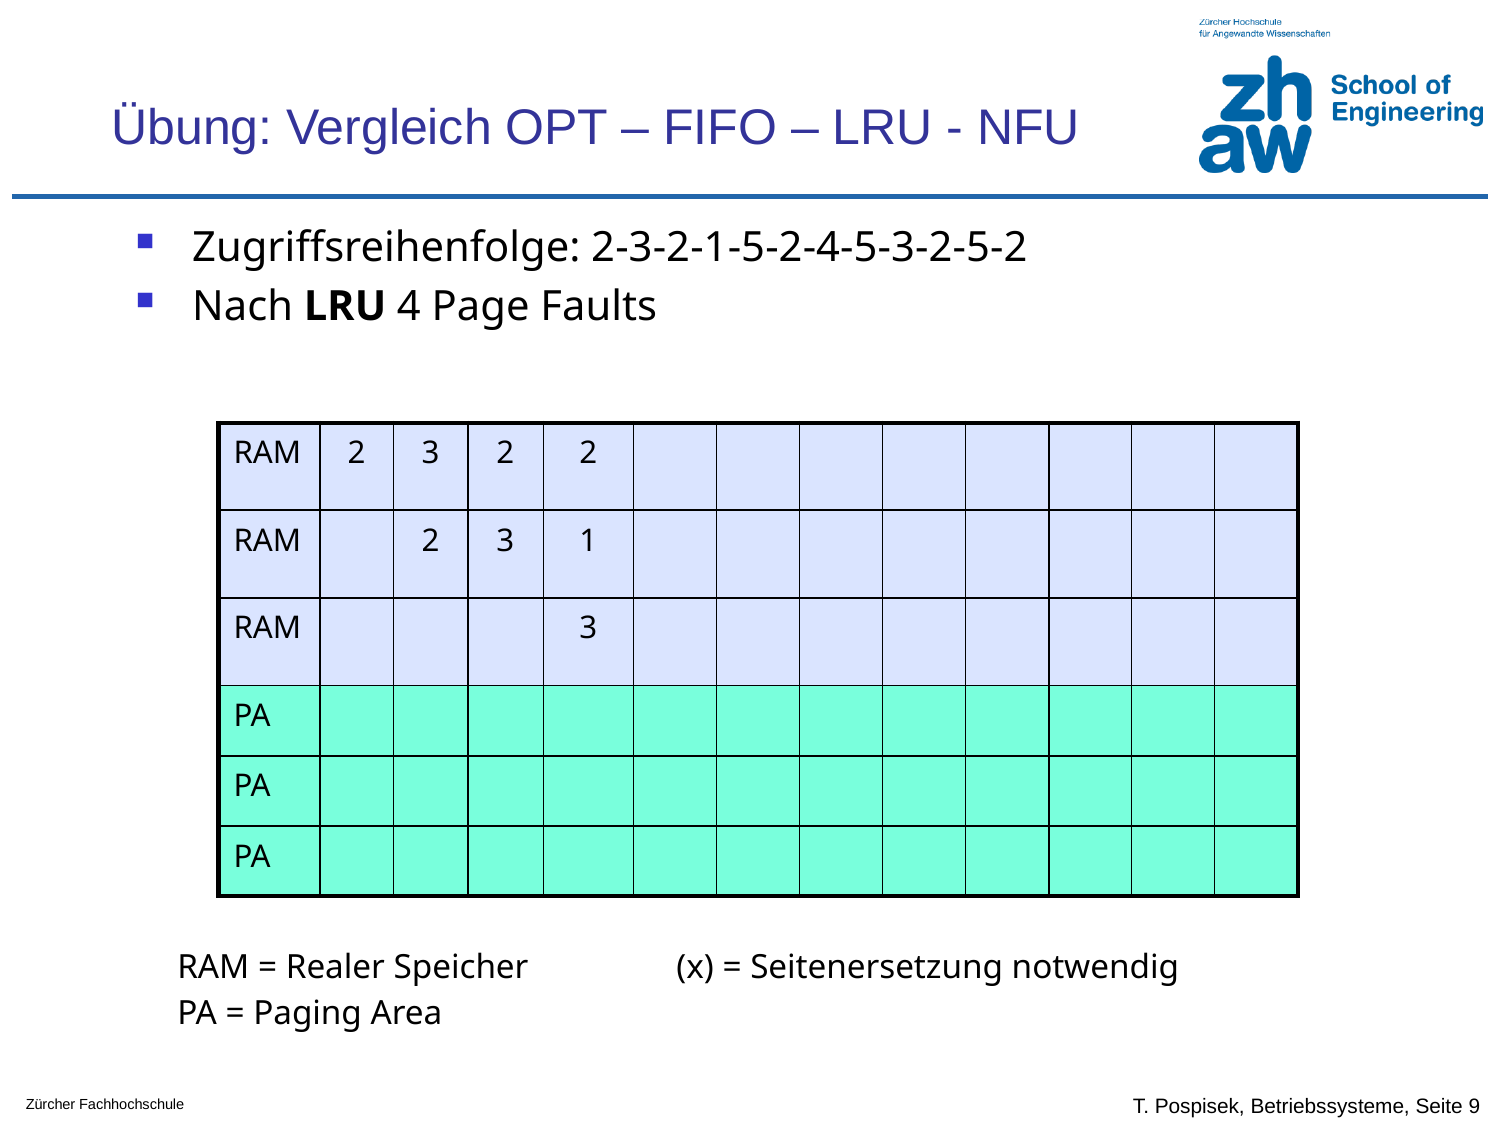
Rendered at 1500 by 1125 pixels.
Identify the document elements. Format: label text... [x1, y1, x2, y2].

table_cell [1132, 511, 1214, 597]
table_cell [634, 757, 716, 825]
table_cell [634, 511, 716, 597]
table_cell [1215, 757, 1296, 825]
table_cell [966, 757, 1048, 825]
table_header [1050, 425, 1131, 509]
table_cell [394, 599, 467, 685]
table_cell [717, 686, 799, 755]
table_cell 2 [394, 511, 467, 597]
table_cell [469, 827, 543, 894]
table_cell [717, 757, 799, 825]
title Übung: Vergleich OPT – FIFO – LRU - NFU [96, 50, 1375, 163]
table_cell [544, 686, 633, 755]
table_cell PA [221, 827, 319, 894]
table_header 2 [544, 425, 633, 509]
table_header 2 [321, 425, 393, 509]
table_cell [394, 827, 467, 894]
table_header [883, 425, 965, 509]
table_header [717, 425, 799, 509]
table_cell [321, 827, 393, 894]
table_cell [1215, 827, 1296, 894]
table_cell [321, 599, 393, 685]
table_cell [1132, 599, 1214, 685]
table_cell [469, 757, 543, 825]
table_cell [1215, 511, 1296, 597]
table_cell [1132, 686, 1214, 755]
table_cell [800, 686, 882, 755]
table_cell [1132, 757, 1214, 825]
table_cell [394, 757, 467, 825]
table_cell [1132, 827, 1214, 894]
table_cell RAM [221, 511, 319, 597]
table_cell [634, 827, 716, 894]
table_header 3 [394, 425, 467, 509]
table_cell [883, 686, 965, 755]
table_cell [883, 757, 965, 825]
table_cell [966, 686, 1048, 755]
table_cell [800, 827, 882, 894]
table_header [1215, 425, 1296, 509]
table_cell [883, 511, 965, 597]
table_header [800, 425, 882, 509]
table_cell [966, 511, 1048, 597]
table_cell [321, 511, 393, 597]
table_cell [544, 757, 633, 825]
table_header [634, 425, 716, 509]
table_cell [1050, 686, 1131, 755]
table_cell [966, 599, 1048, 685]
table_cell [883, 827, 965, 894]
picture [1199, 19, 1483, 173]
table_cell [717, 827, 799, 894]
table_cell [394, 686, 467, 755]
table_cell [1050, 757, 1131, 825]
table_cell [469, 599, 543, 685]
table_cell [800, 757, 882, 825]
table_header 2 [469, 425, 543, 509]
table_cell [1050, 599, 1131, 685]
table_header [966, 425, 1048, 509]
table_cell 3 [544, 599, 633, 685]
table_cell [469, 686, 543, 755]
table_cell 1 [544, 511, 633, 597]
table_cell [634, 599, 716, 685]
table_cell [966, 827, 1048, 894]
table_cell [1050, 827, 1131, 894]
table_cell [1050, 511, 1131, 597]
table_cell [883, 599, 965, 685]
table_cell [634, 686, 716, 755]
table_cell RAM [221, 599, 319, 685]
table_header [1132, 425, 1214, 509]
table_cell [321, 757, 393, 825]
table_cell PA [221, 686, 319, 755]
table_header RAM [221, 425, 319, 509]
table_cell [1215, 599, 1296, 685]
table_cell [321, 686, 393, 755]
table_cell [1215, 686, 1296, 755]
table_cell 3 [469, 511, 543, 597]
table_cell [800, 599, 882, 685]
table_cell [544, 827, 633, 894]
table_cell PA [221, 757, 319, 825]
table_cell [800, 511, 882, 597]
table_cell [717, 599, 799, 685]
table_cell [717, 511, 799, 597]
text_box RAM = Realer Speicher (x) = Seitenersetzung notwendig PA = Paging Area [162, 937, 1363, 1038]
list Zugriffsreihenfolge: 2-3-2-1-5-2-4-5-3-2-5-2 Nach LRU 4 Page Faults [120, 212, 1375, 375]
